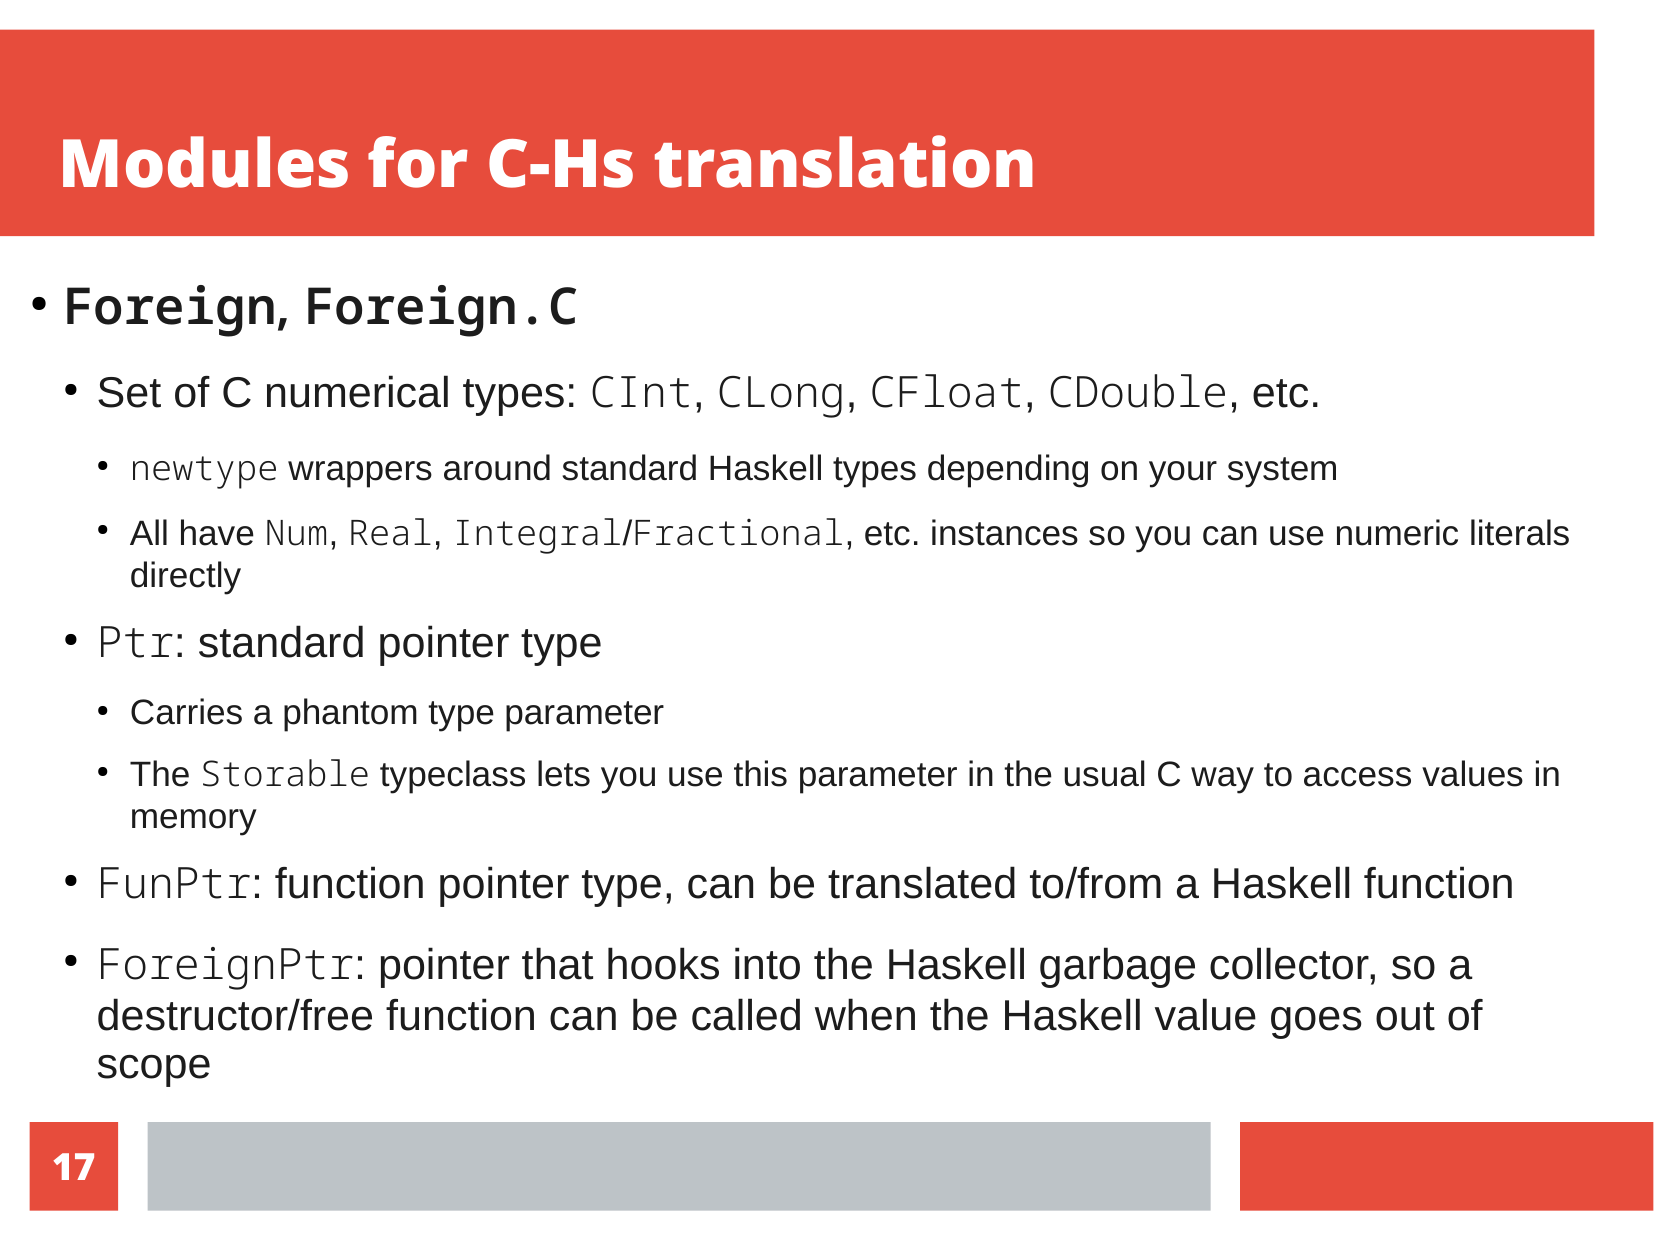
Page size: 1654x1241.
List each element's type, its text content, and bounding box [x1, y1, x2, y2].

title Modules for C-Hs translation [59, 59, 1595, 207]
list Foreign, Foreign.C Set of C numerical types: CInt, CLong, CFloat, CDouble, etc. newtype wrappers around standard Haskell types depending on your system All have Num, Real, Integral/Fractional, etc. instances so you can use numeric literals directly Ptr: standard pointer type Carries a phantom type parameter The Storable typeclass lets you use this parameter in the usual C way to access values in memory FunPtr: function pointer type, can be translated to/from a Haskell function ForeignPtr: pointer that hooks into the Haskell garbage collector, so a destructor/free function can be called when the Haskell value goes out of scope [30, 270, 1606, 1093]
